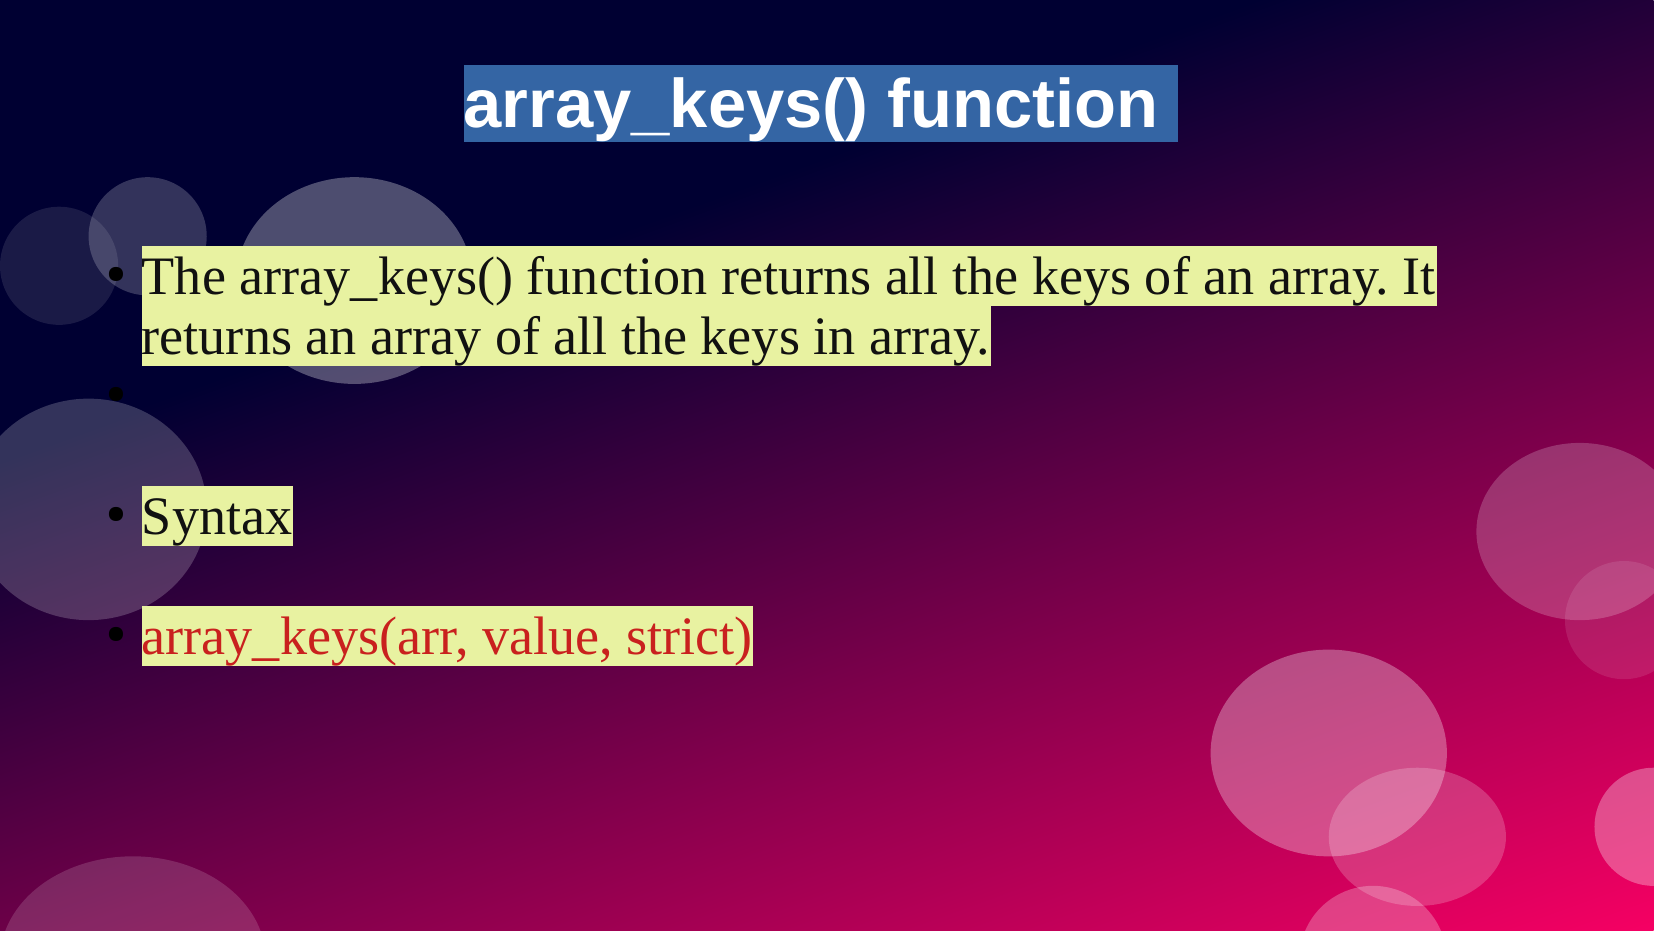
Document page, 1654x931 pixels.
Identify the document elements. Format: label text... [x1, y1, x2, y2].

title array_keys() function [76, 35, 1565, 325]
subtitle The array_keys() function returns all the keys of an array. It returns an array of all the keys in array. Syntax array_keys(arr, value, strict) [106, 100, 1595, 886]
